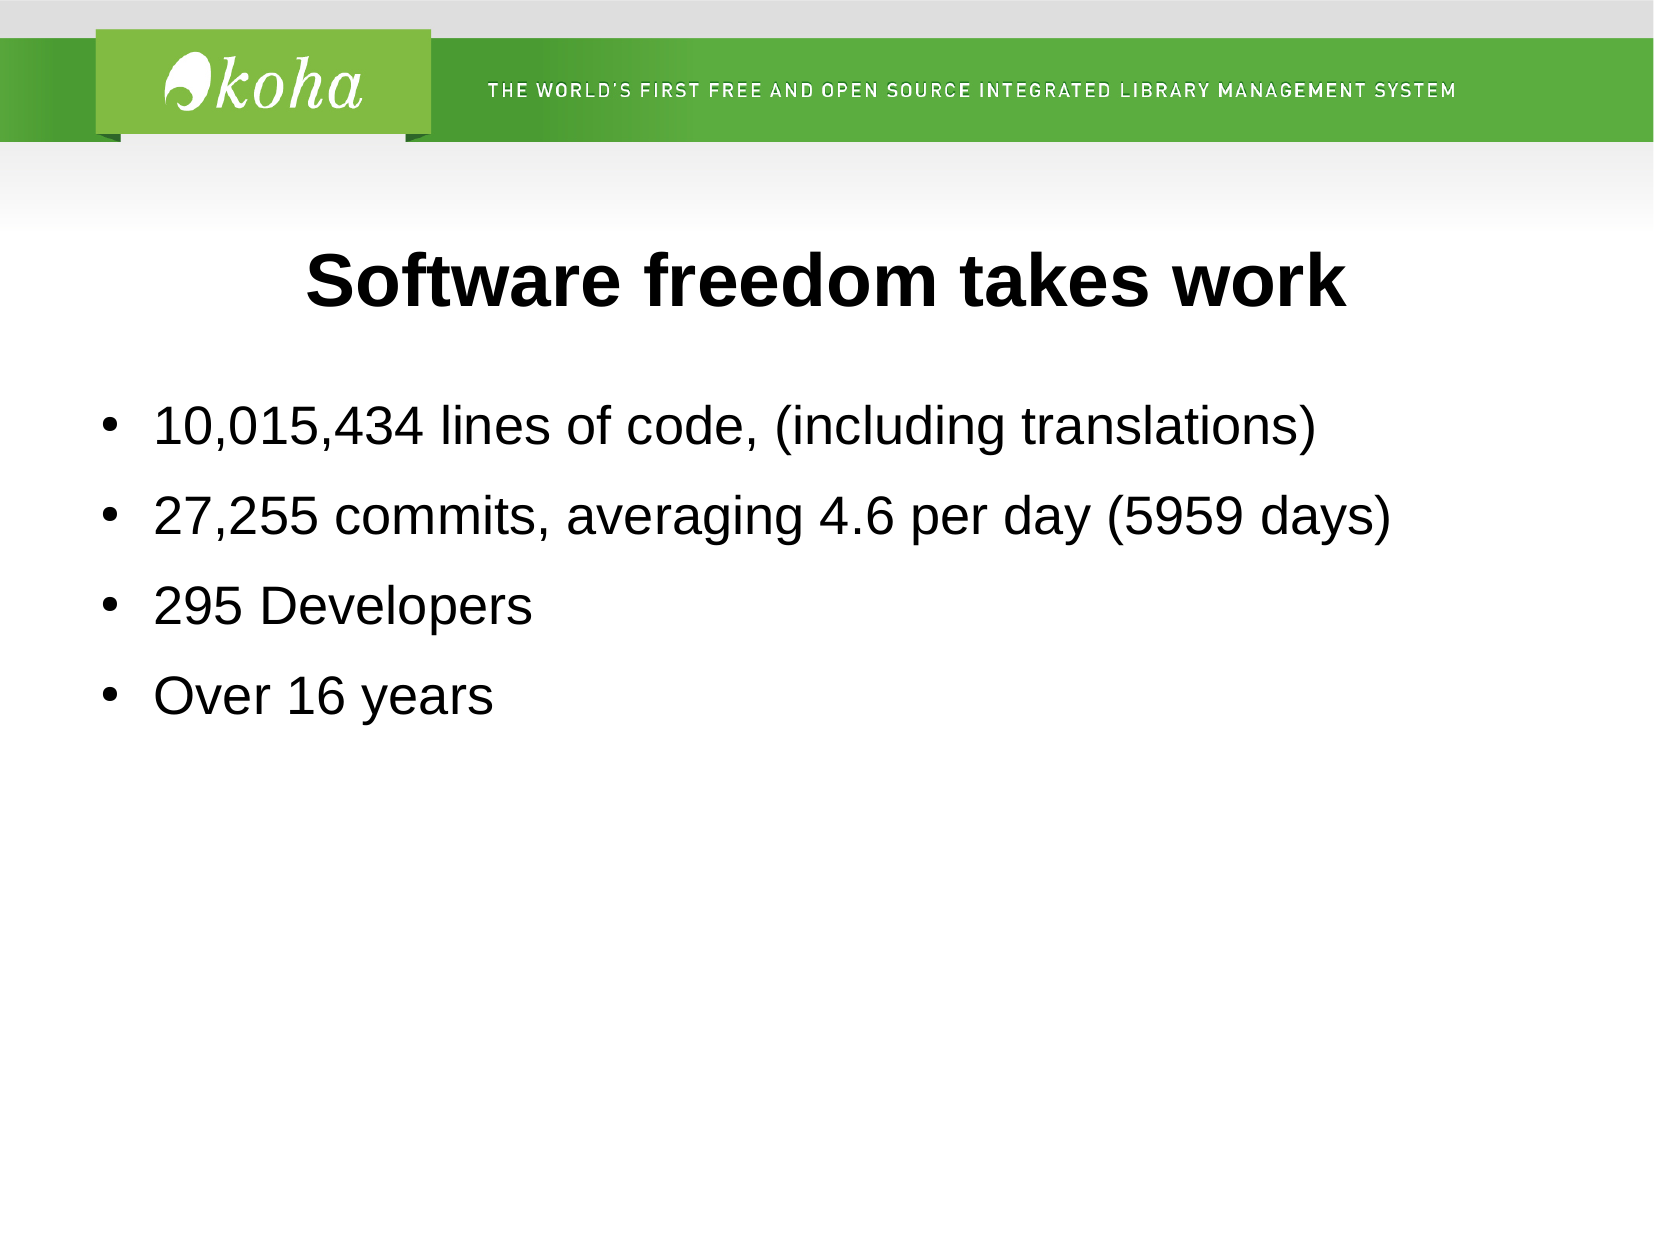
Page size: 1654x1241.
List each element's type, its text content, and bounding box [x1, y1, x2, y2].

picture [0, 0, 1654, 1241]
list 10,015,434 lines of code, (including translations) 27,255 commits, averaging 4.6 per day (5959 days) 295 Developers Over 16 years [82, 395, 1571, 1115]
title Software freedom takes work [82, 177, 1571, 385]
